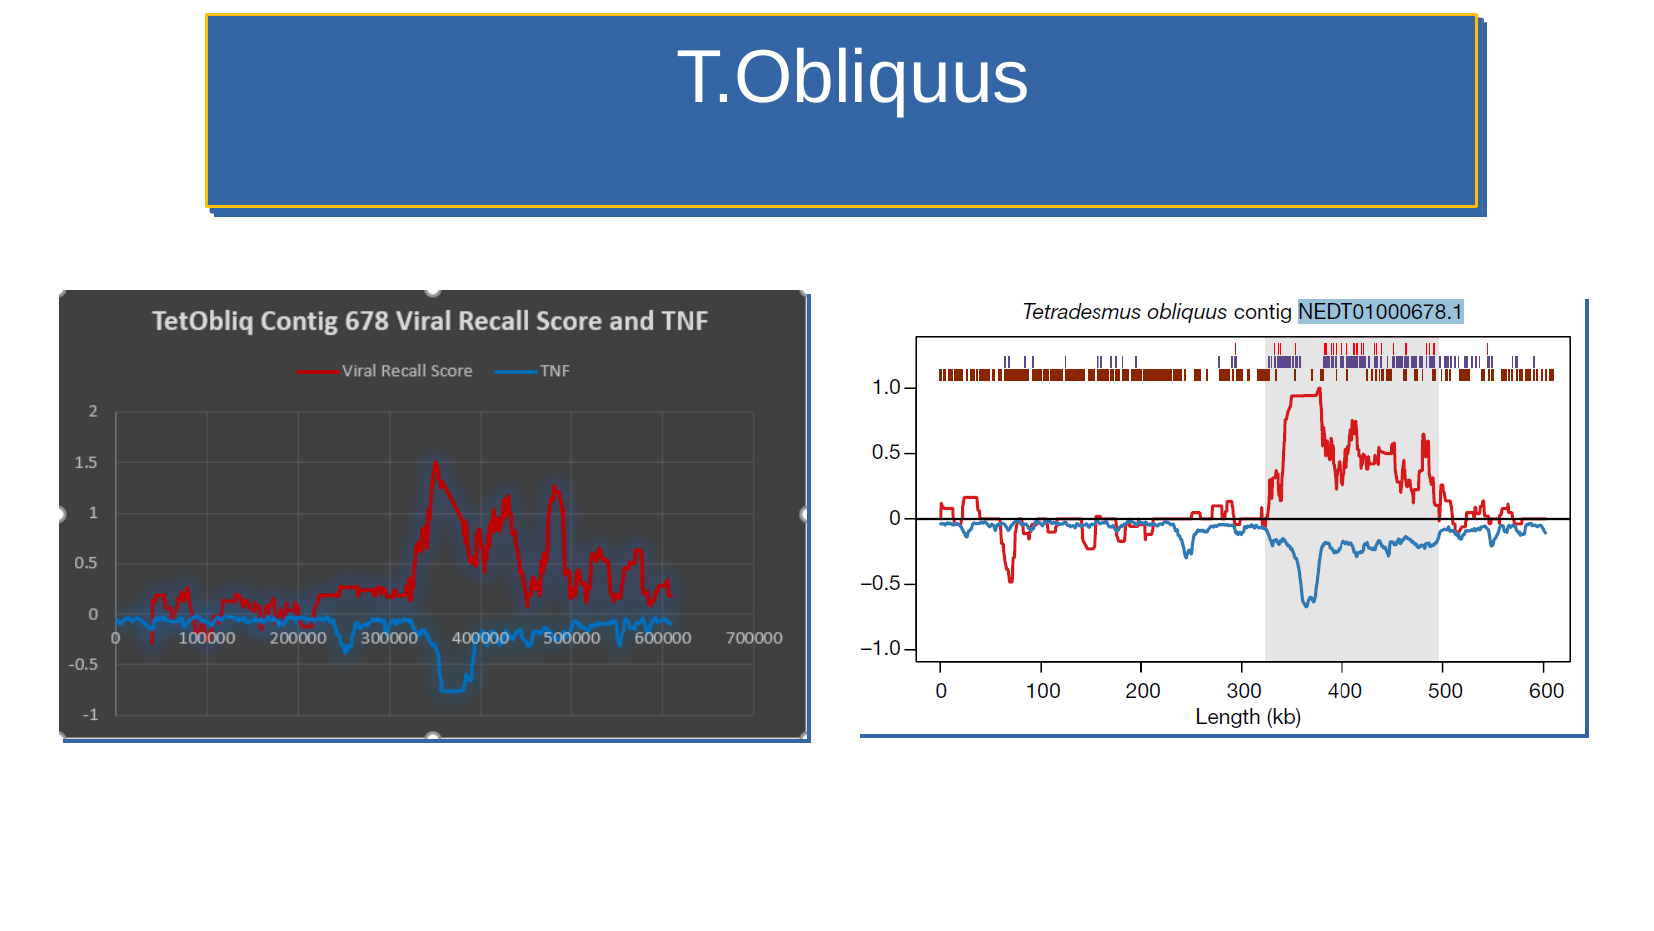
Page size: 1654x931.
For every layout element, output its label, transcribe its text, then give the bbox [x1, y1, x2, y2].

picture [59, 290, 807, 739]
picture [856, 295, 1585, 734]
title T.Obliquus [277, 34, 1430, 203]
